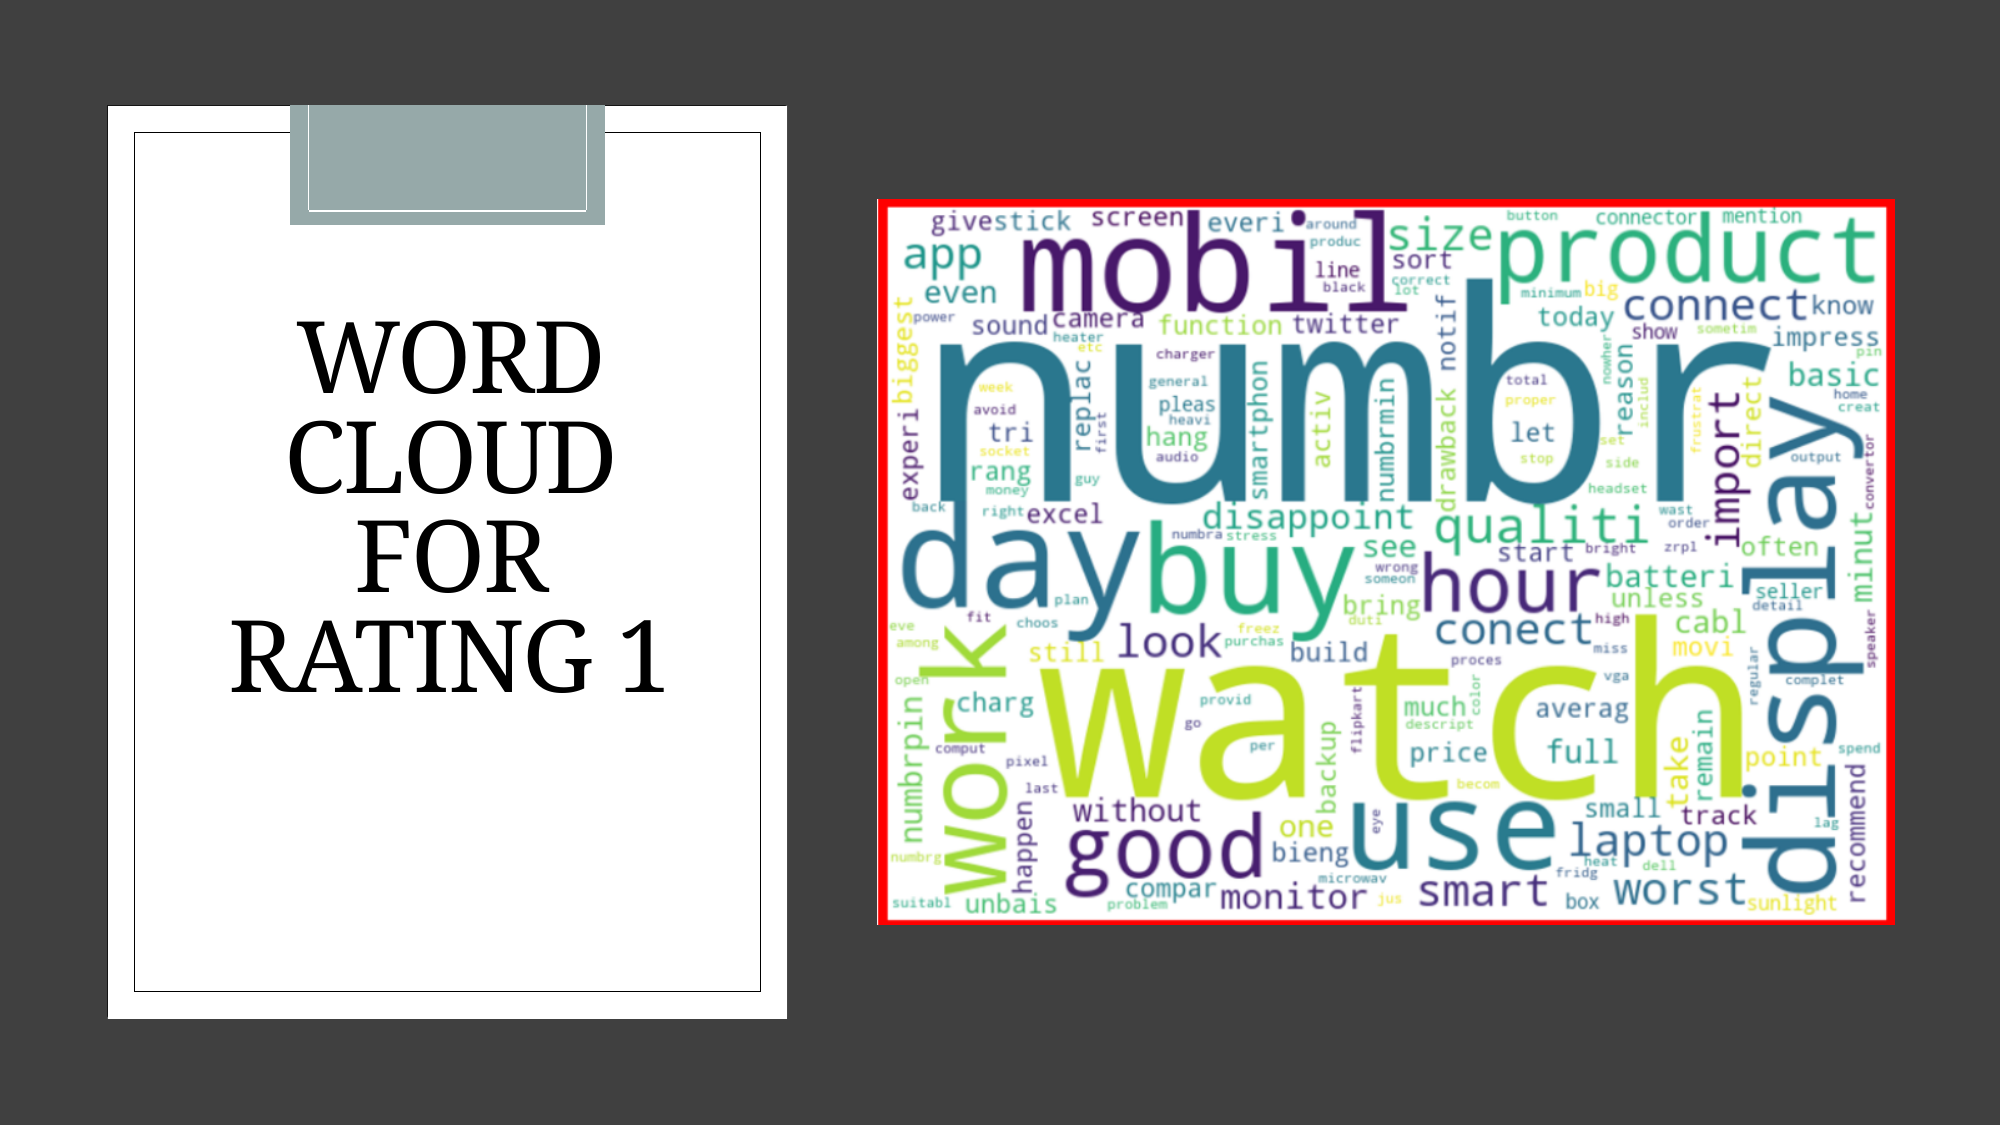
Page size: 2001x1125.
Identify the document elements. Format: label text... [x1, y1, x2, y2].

picture [877, 199, 1895, 925]
text_box [0, 0, 2000, 1125]
title Word Cloud for Rating 1 [206, 255, 695, 771]
